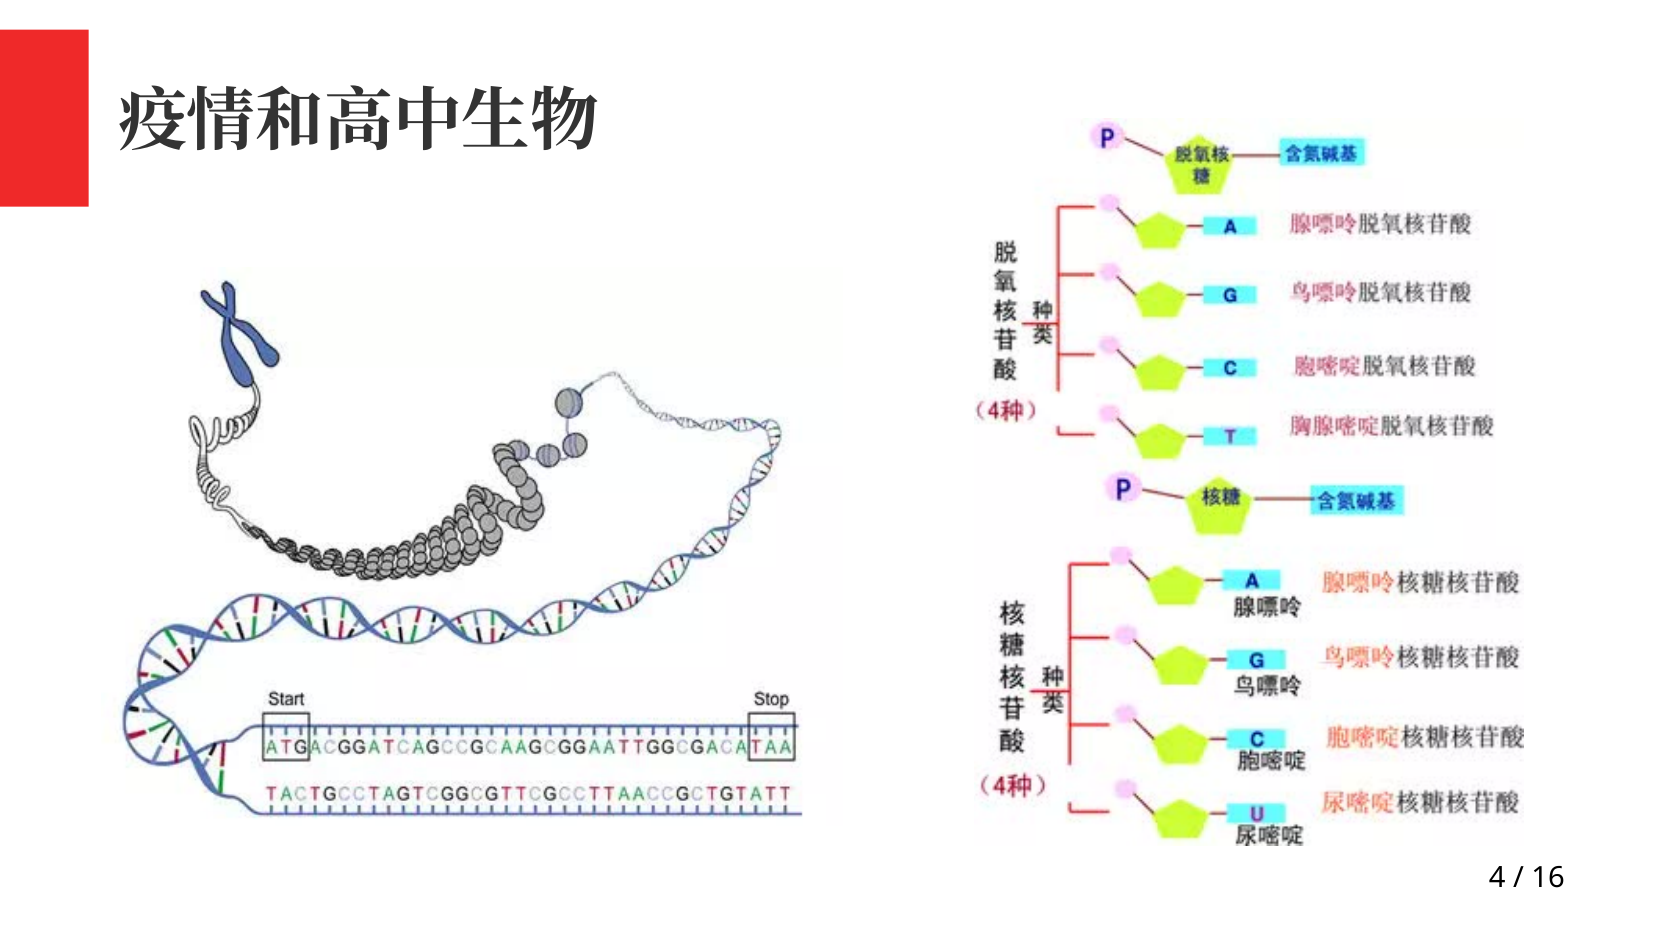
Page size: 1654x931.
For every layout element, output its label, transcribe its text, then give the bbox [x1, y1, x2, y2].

picture [101, 267, 843, 826]
picture [974, 118, 1524, 846]
title 疫情和高中生物 [118, 37, 1571, 193]
